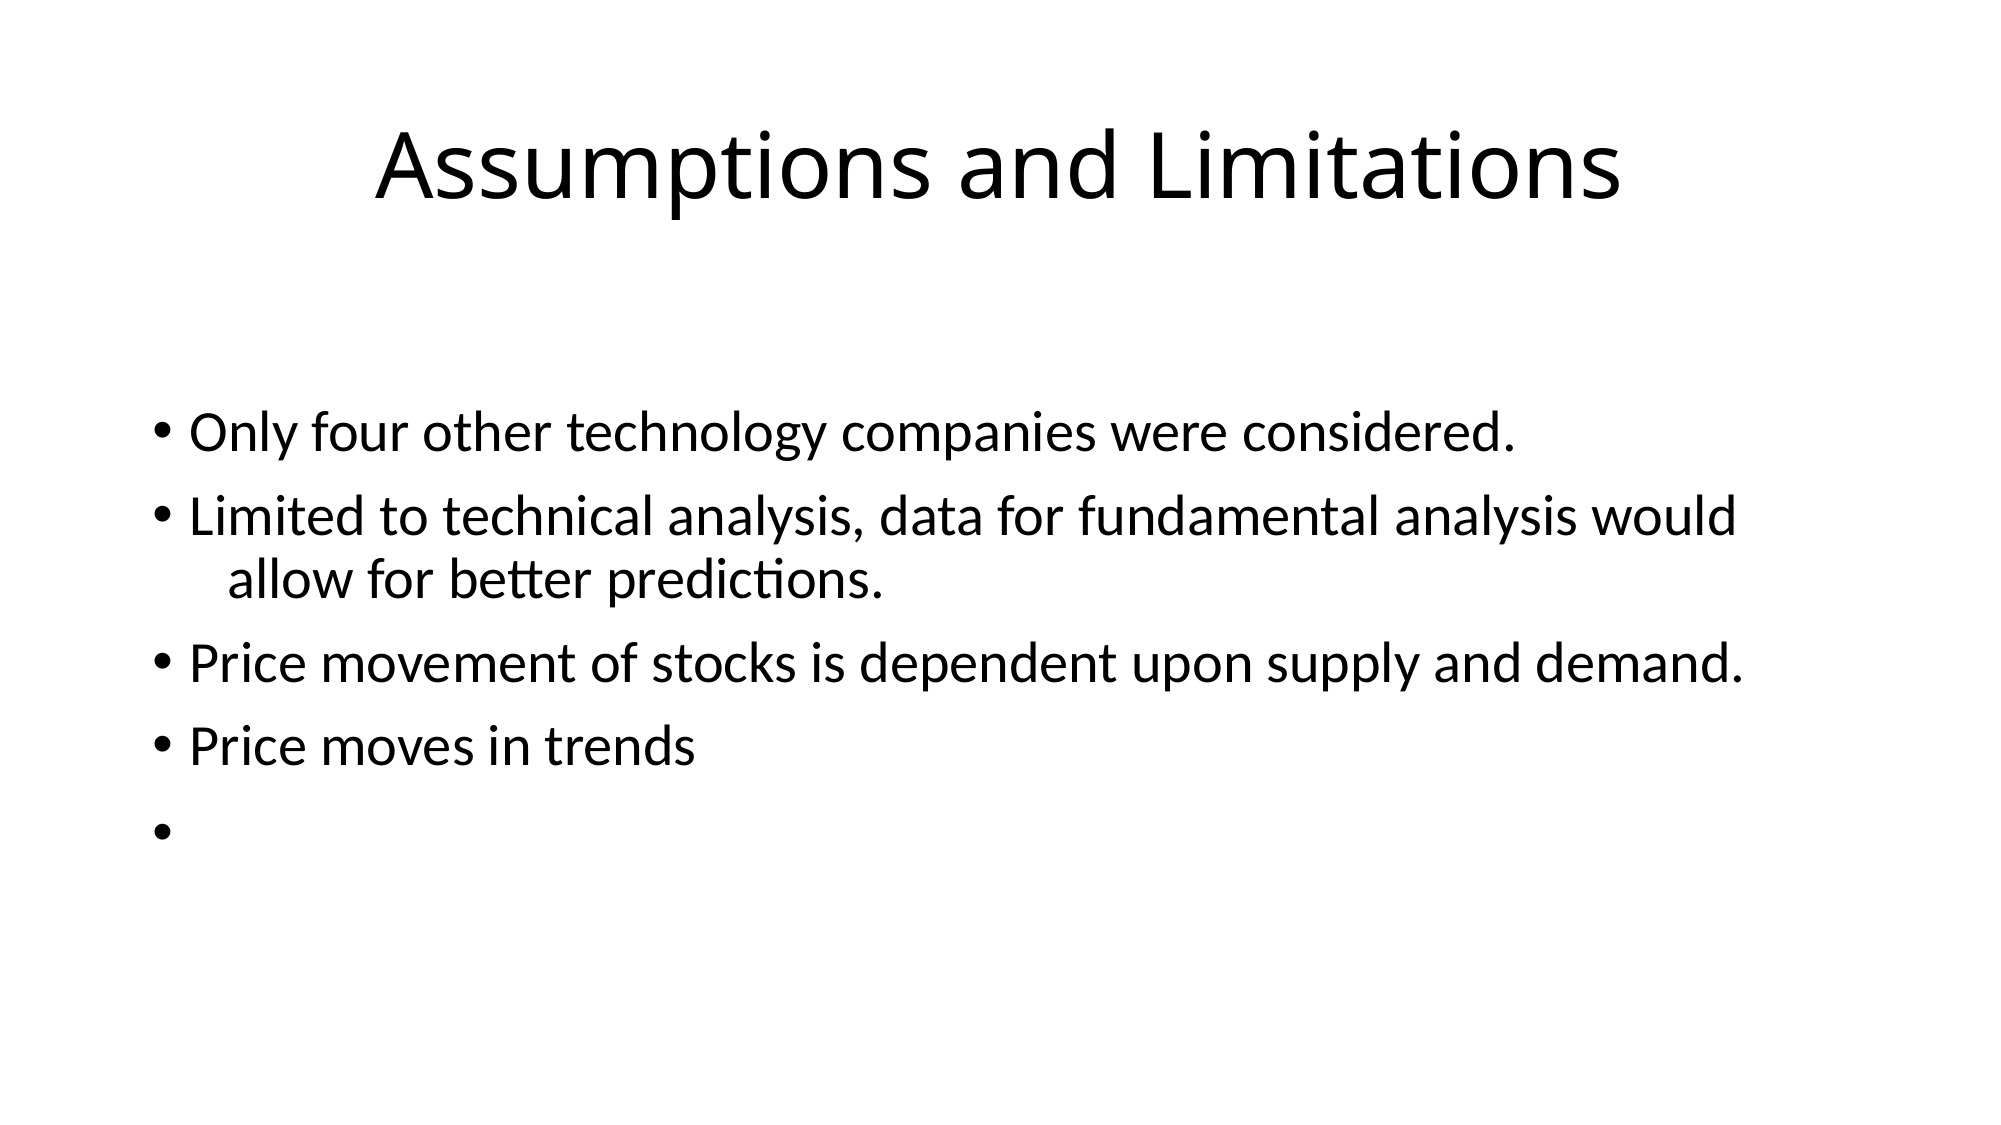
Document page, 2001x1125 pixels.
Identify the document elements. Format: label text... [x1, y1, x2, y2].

title Assumptions and Limitations [137, 59, 1863, 278]
list Only four other technology companies were considered. Limited to technical analysis, data for fundamental analysis would allow for better predictions. Price movement of stocks is dependent upon supply and demand. Price moves in trends [137, 394, 1863, 898]
